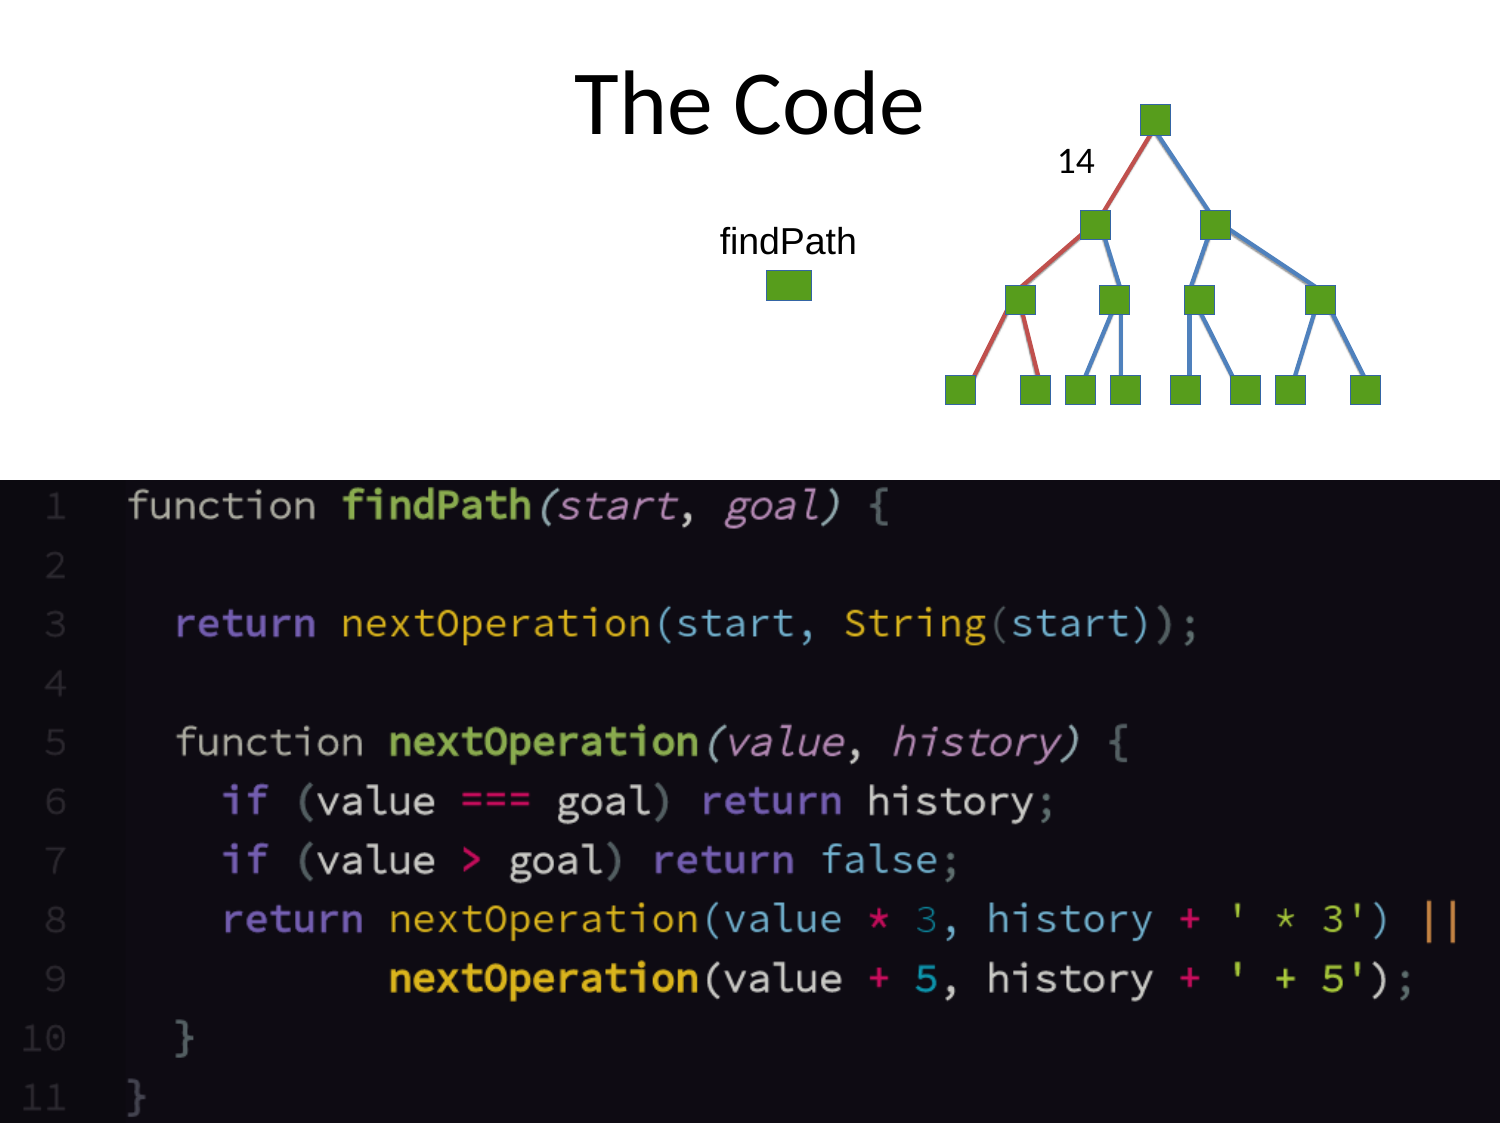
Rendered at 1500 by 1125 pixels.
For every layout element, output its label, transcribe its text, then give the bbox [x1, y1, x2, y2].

text_box [1080, 210, 1111, 240]
text_box [1065, 375, 1096, 405]
title The Code [75, 3, 1425, 192]
text_box [1099, 285, 1130, 315]
text_box [1140, 104, 1171, 136]
picture [0, 480, 1500, 1123]
text_box [1200, 210, 1231, 240]
text_box findPath [705, 213, 872, 271]
text_box [766, 271, 812, 301]
title The Code [1120, 138, 1191, 192]
text_box 14 [1042, 128, 1110, 189]
text_box [1020, 375, 1051, 405]
text_box [1170, 375, 1201, 405]
text_box [945, 375, 976, 405]
text_box [1184, 285, 1215, 315]
text_box [1350, 375, 1381, 405]
text_box [1230, 375, 1261, 405]
text_box [1005, 285, 1036, 315]
text_box [1275, 375, 1306, 405]
text_box [1110, 375, 1141, 405]
text_box [1305, 285, 1336, 315]
